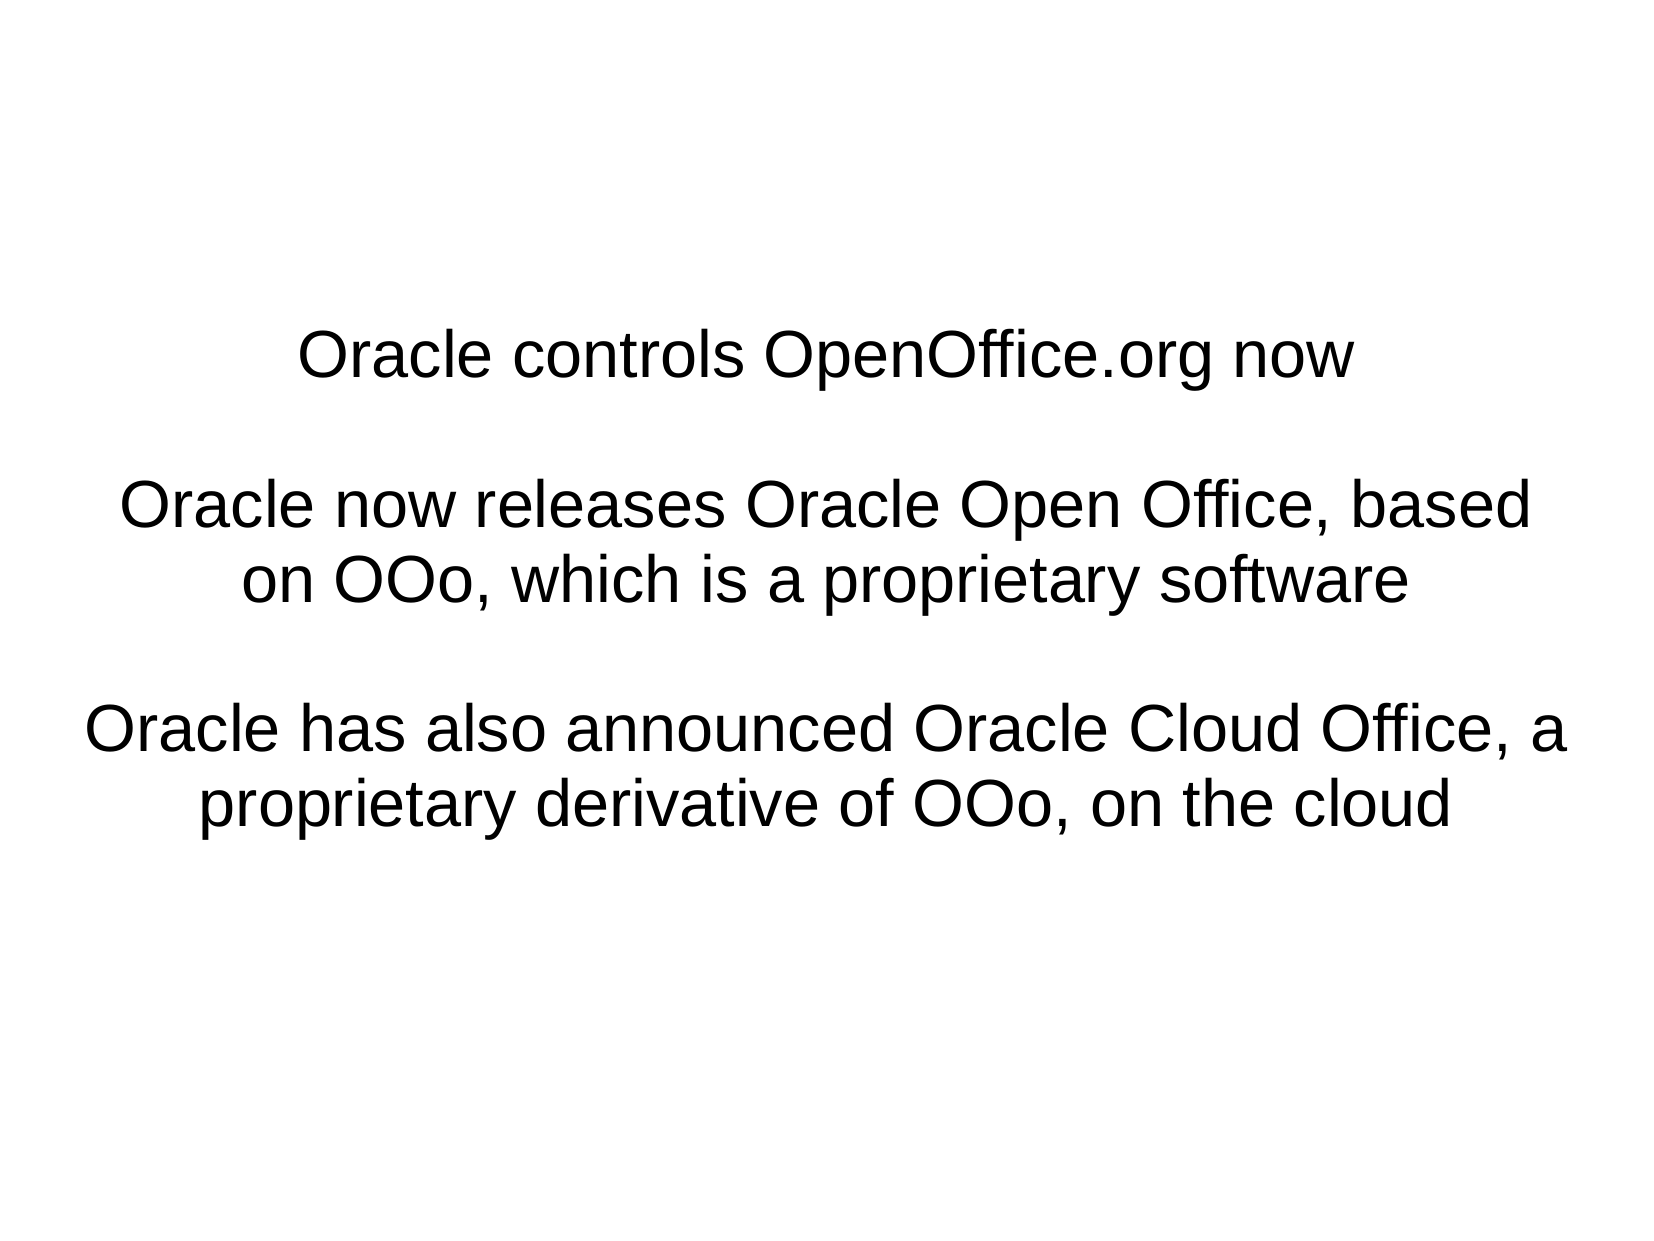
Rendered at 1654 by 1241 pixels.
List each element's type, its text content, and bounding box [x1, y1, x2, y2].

subtitle Oracle controls OpenOffice.org now Oracle now releases Oracle Open Office, based on OOo, which is a proprietary software Oracle has also announced Oracle Cloud Office, a proprietary derivative of OOo, on the cloud [82, 49, 1571, 1109]
